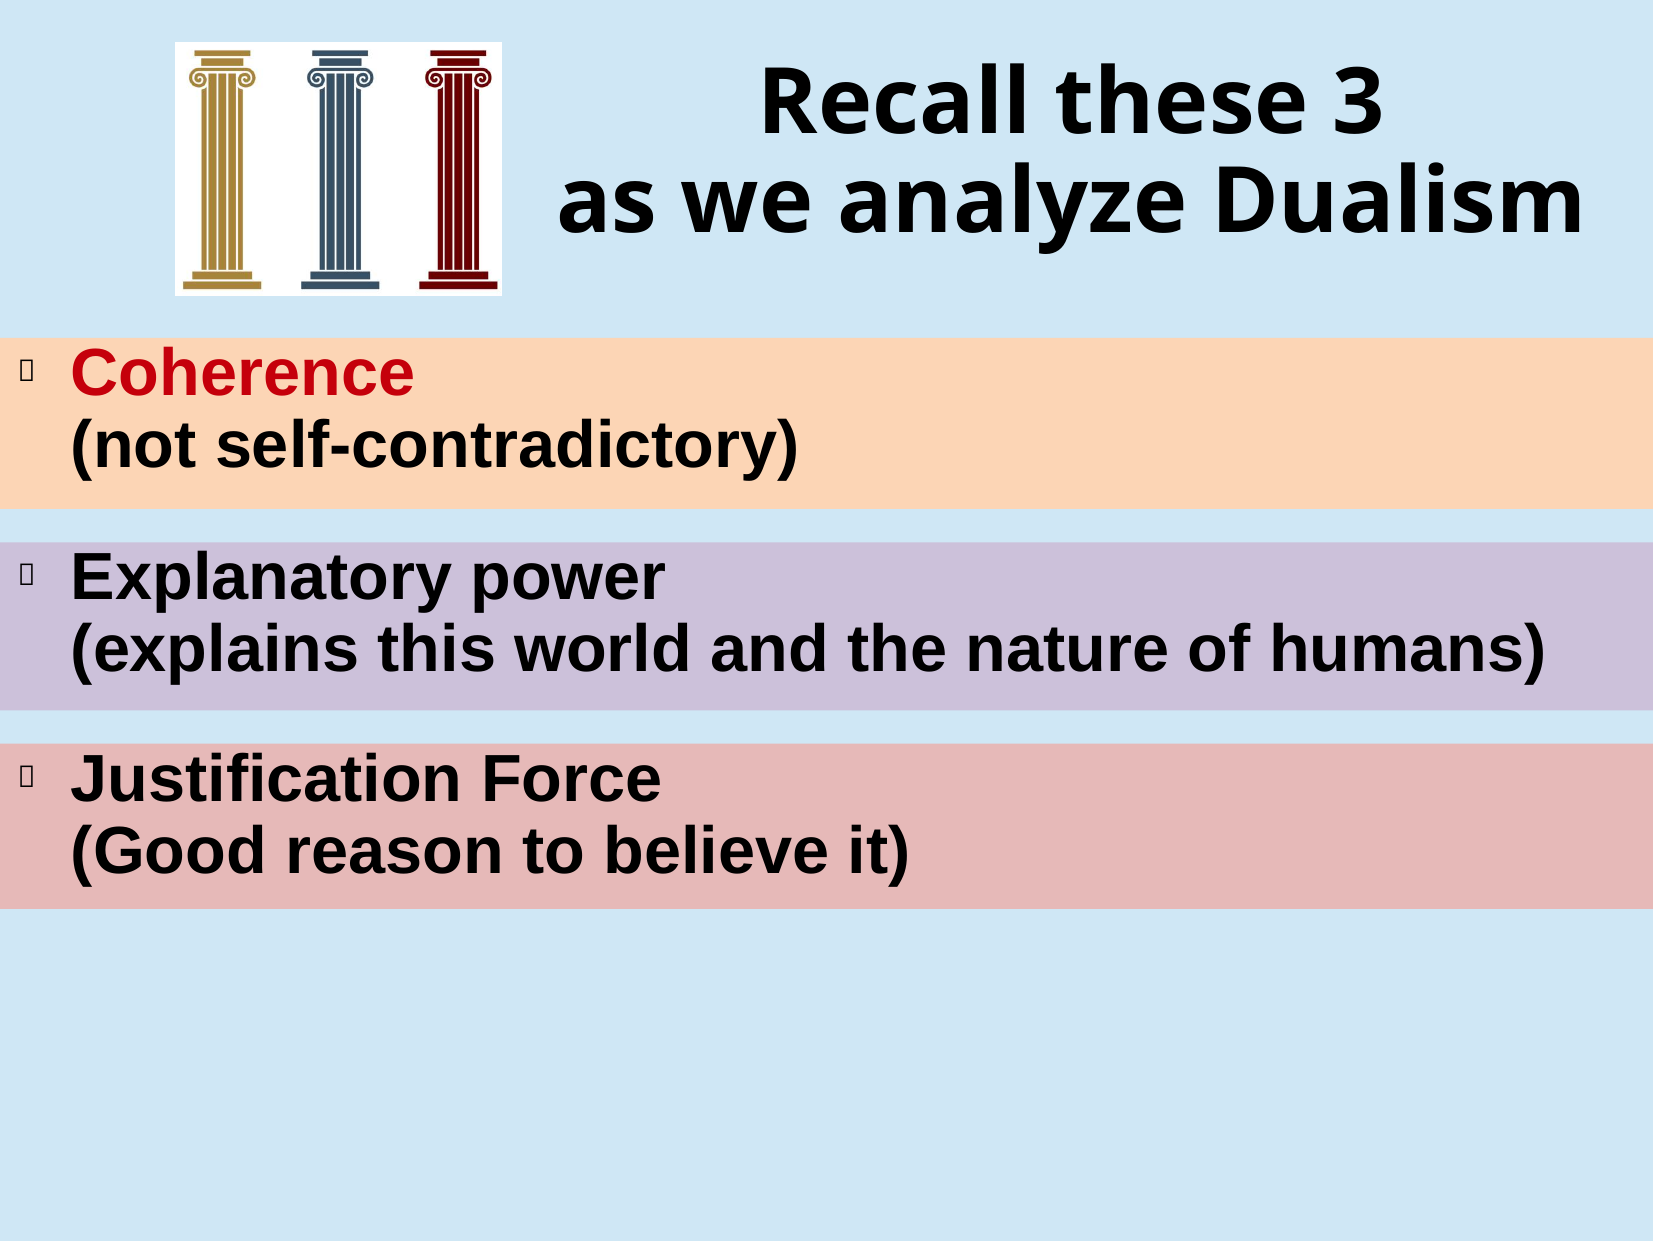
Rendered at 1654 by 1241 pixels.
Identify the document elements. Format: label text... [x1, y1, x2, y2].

list Explanatory power (explains this world and the nature of humans) [0, 542, 1653, 711]
title Recall these 3 as we analyze Dualism [531, 0, 1613, 307]
list Justification Force (Good reason to believe it) [0, 743, 1653, 909]
list Coherence (not self-contradictory) [0, 337, 1653, 509]
picture [175, 42, 502, 296]
